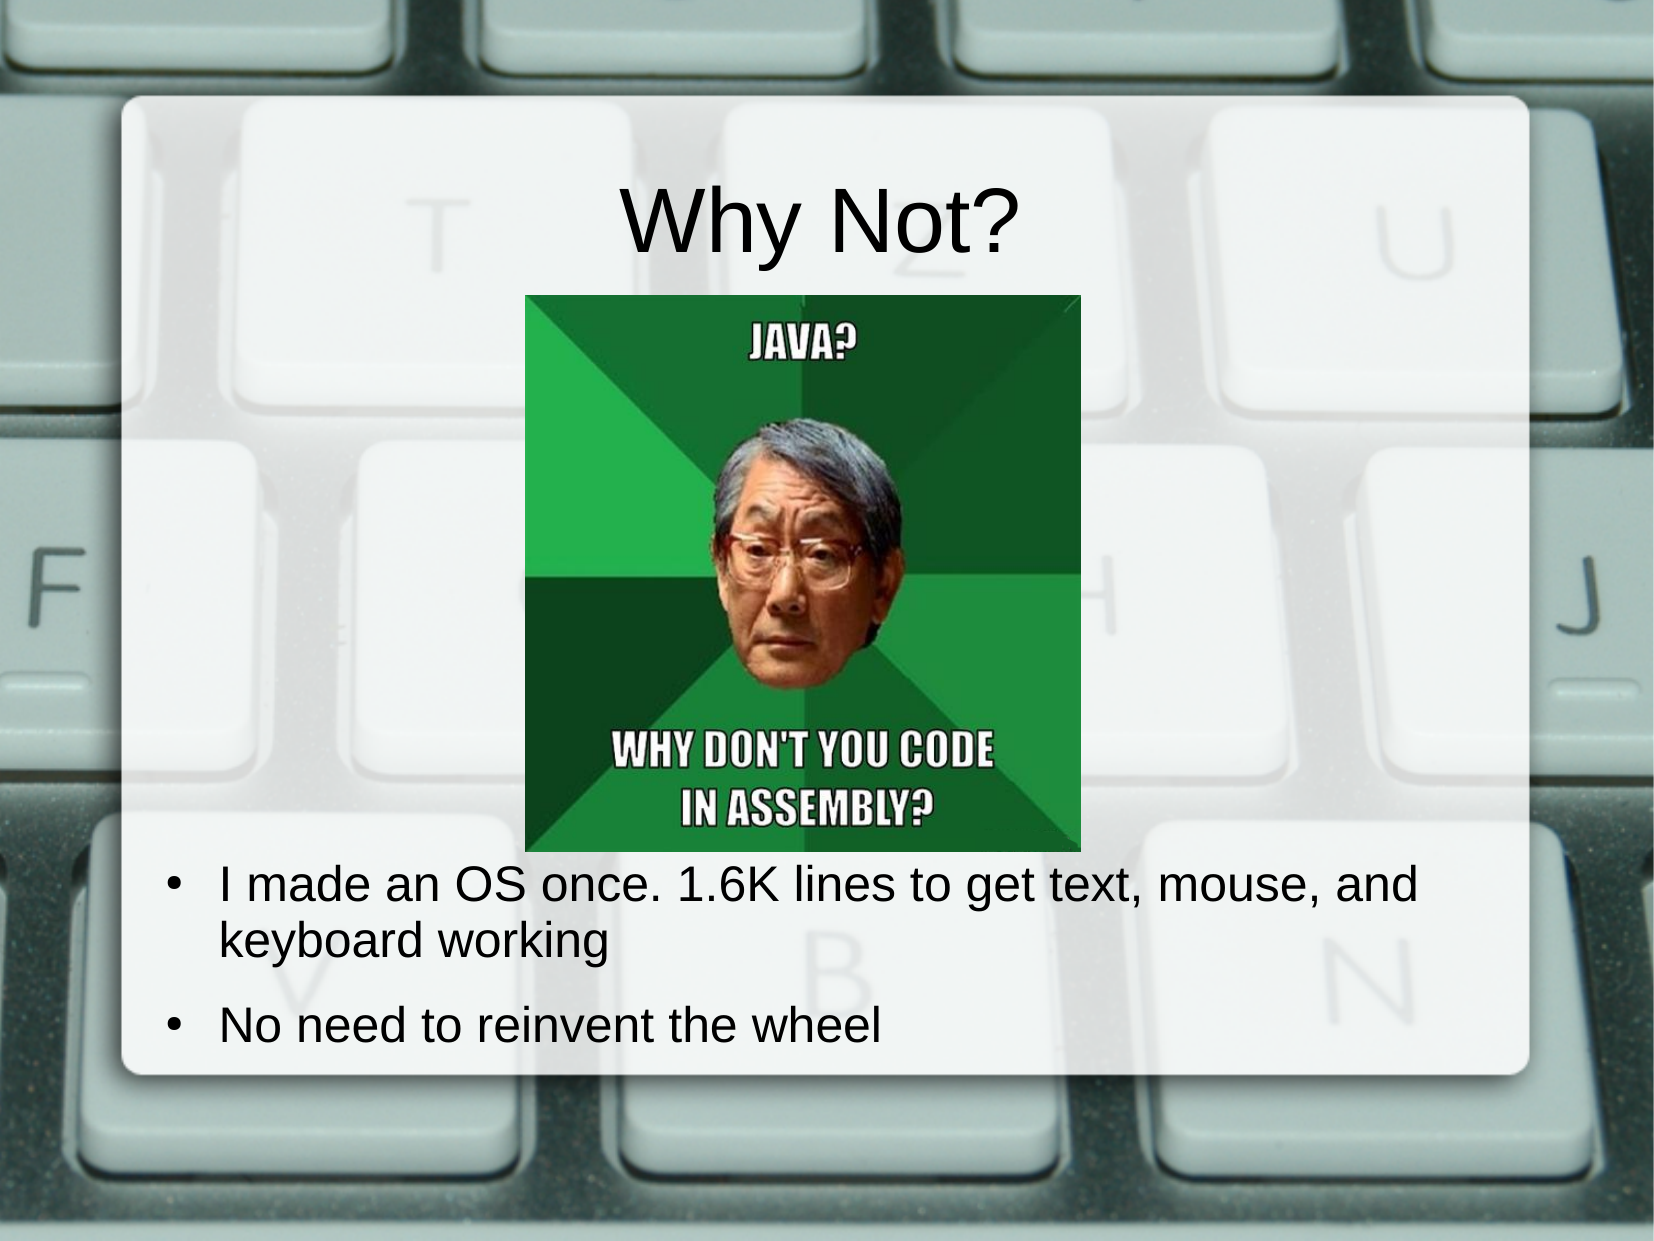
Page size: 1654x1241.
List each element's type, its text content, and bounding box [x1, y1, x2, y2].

title Why Not? [135, 117, 1506, 325]
picture [0, 0, 1654, 1241]
list I made an OS once. 1.6K lines to get text, mouse, and keyboard working No need to reinvent the wheel [147, 354, 1506, 1063]
